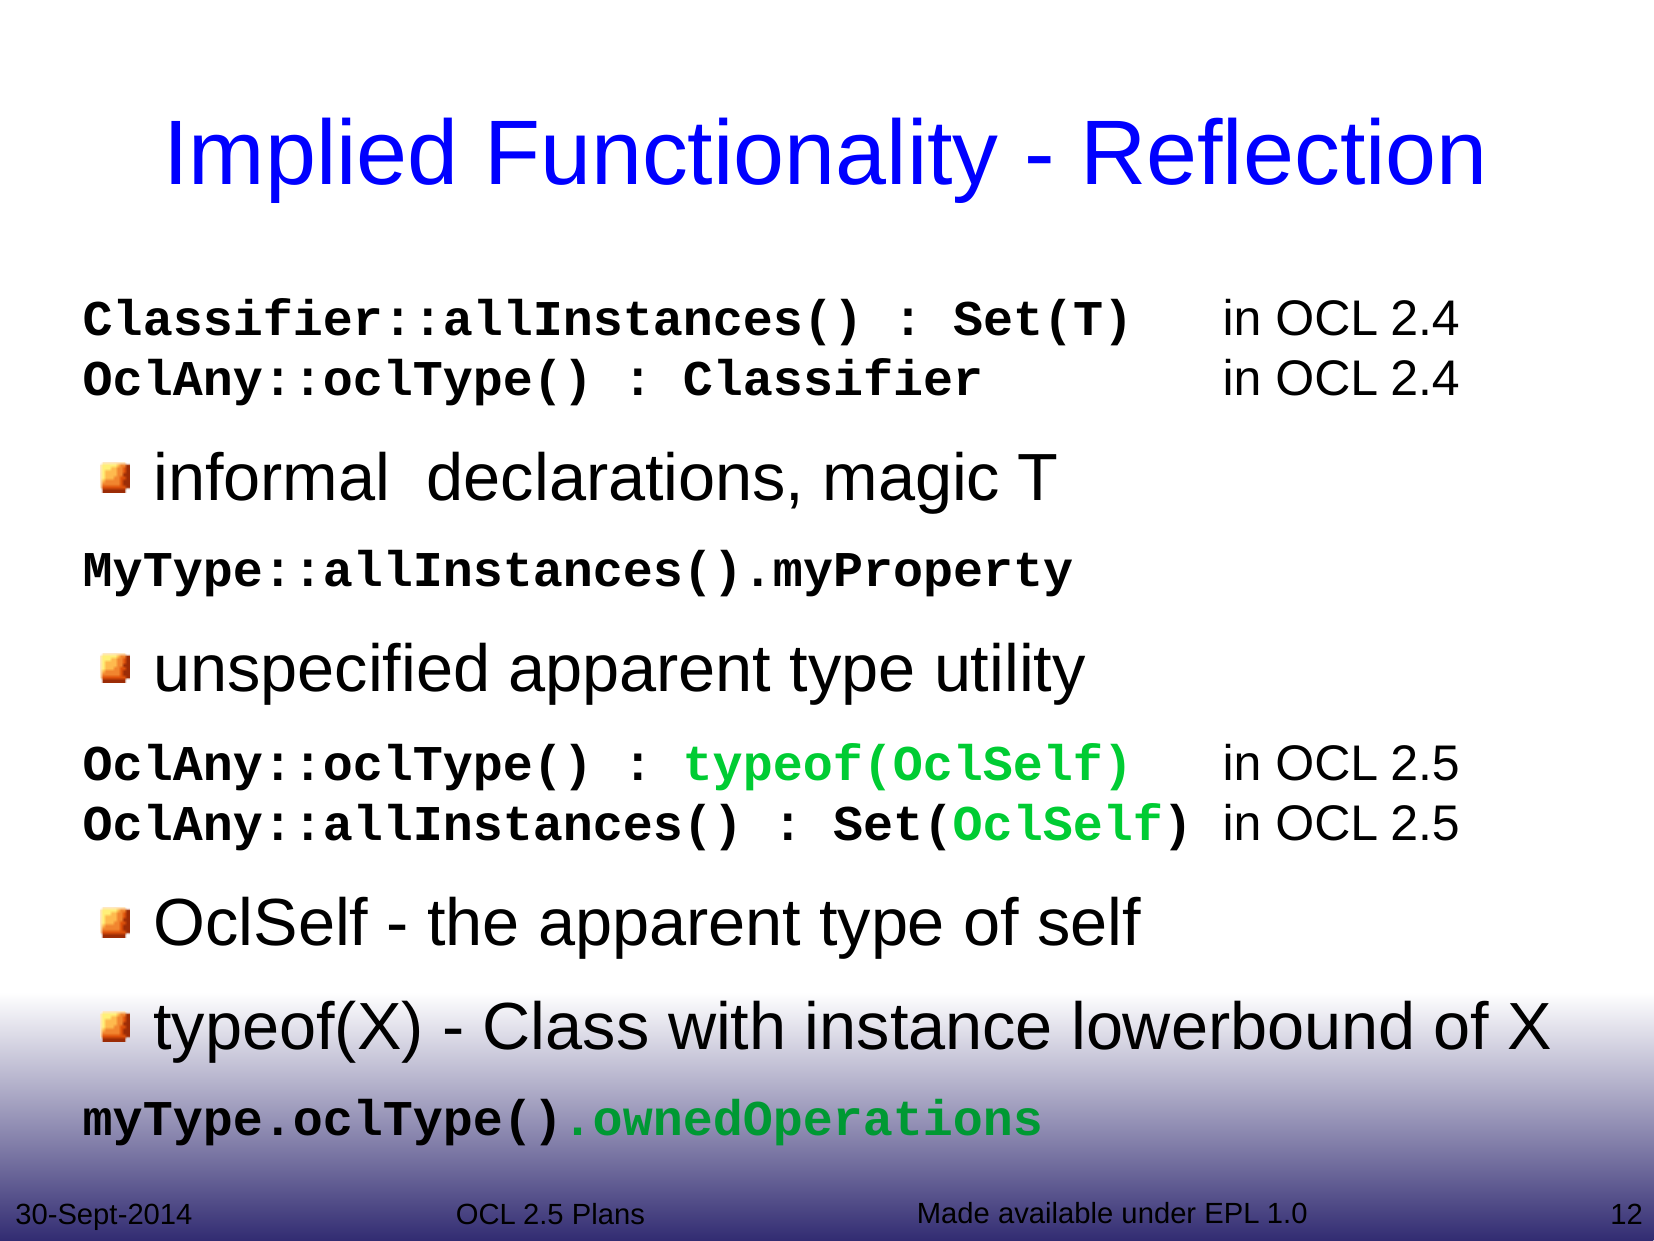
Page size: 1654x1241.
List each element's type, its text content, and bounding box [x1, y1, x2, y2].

title Implied Functionality - Reflection [82, 49, 1571, 257]
list Classifier::allInstances() : Set(T) in OCL 2.4 OclAny::oclType() : Classifier in OCL 2.4 informal declarations, magic T MyType::allInstances().myProperty unspecified apparent type utility OclAny::oclType() : typeof(OclSelf) in OCL 2.5 OclAny::allInstances() : Set(OclSelf) in OCL 2.5 OclSelf - the apparent type of self typeof(X) - Class with instance lowerbound of X myType.oclType().ownedOperations [82, 290, 1571, 1149]
